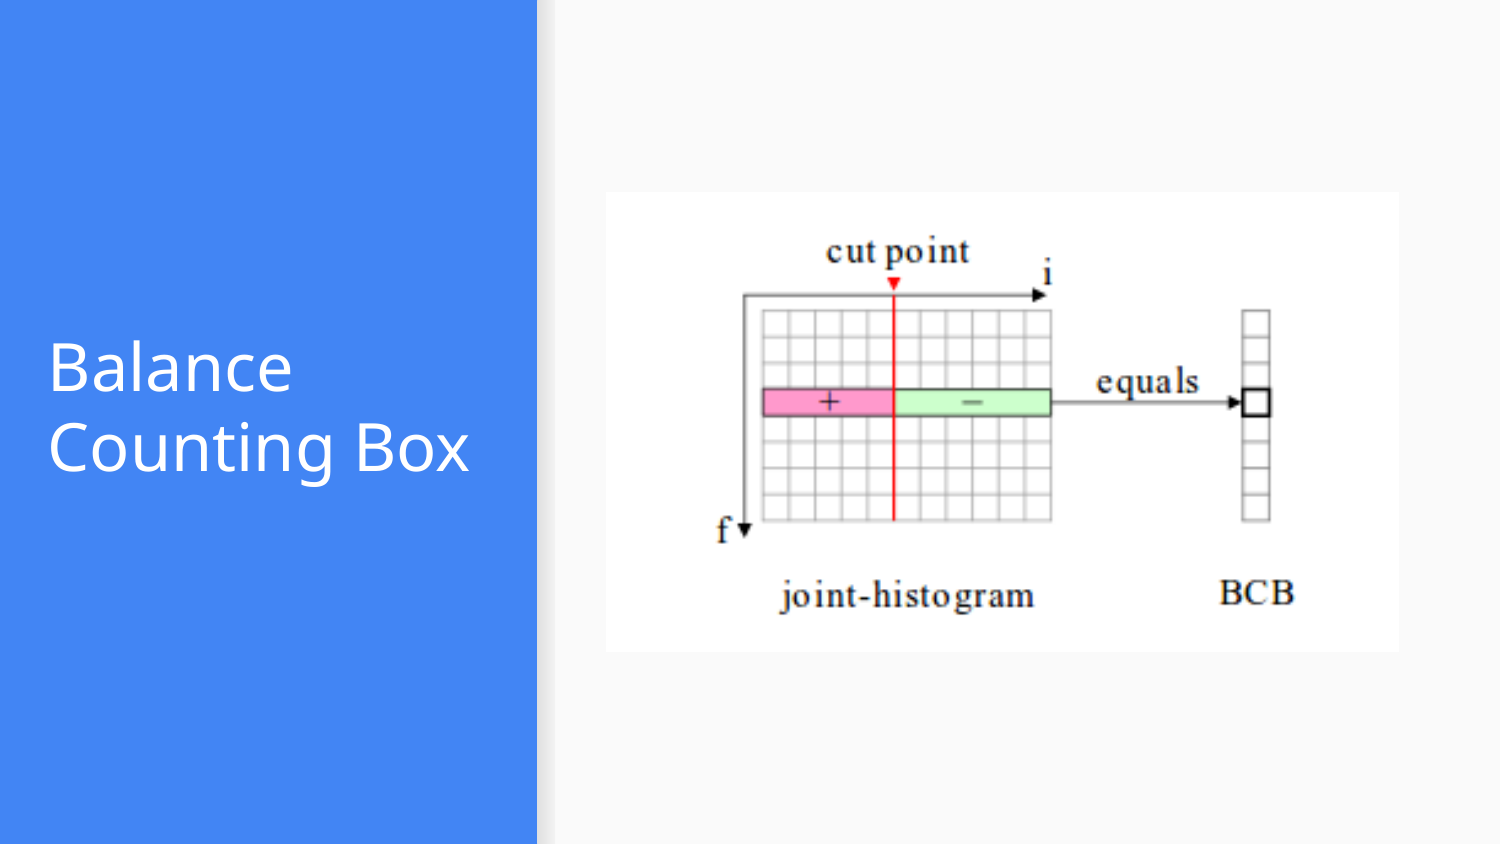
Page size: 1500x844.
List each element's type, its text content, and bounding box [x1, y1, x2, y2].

title Balance Counting Box [32, 343, 494, 501]
picture [606, 192, 1399, 652]
